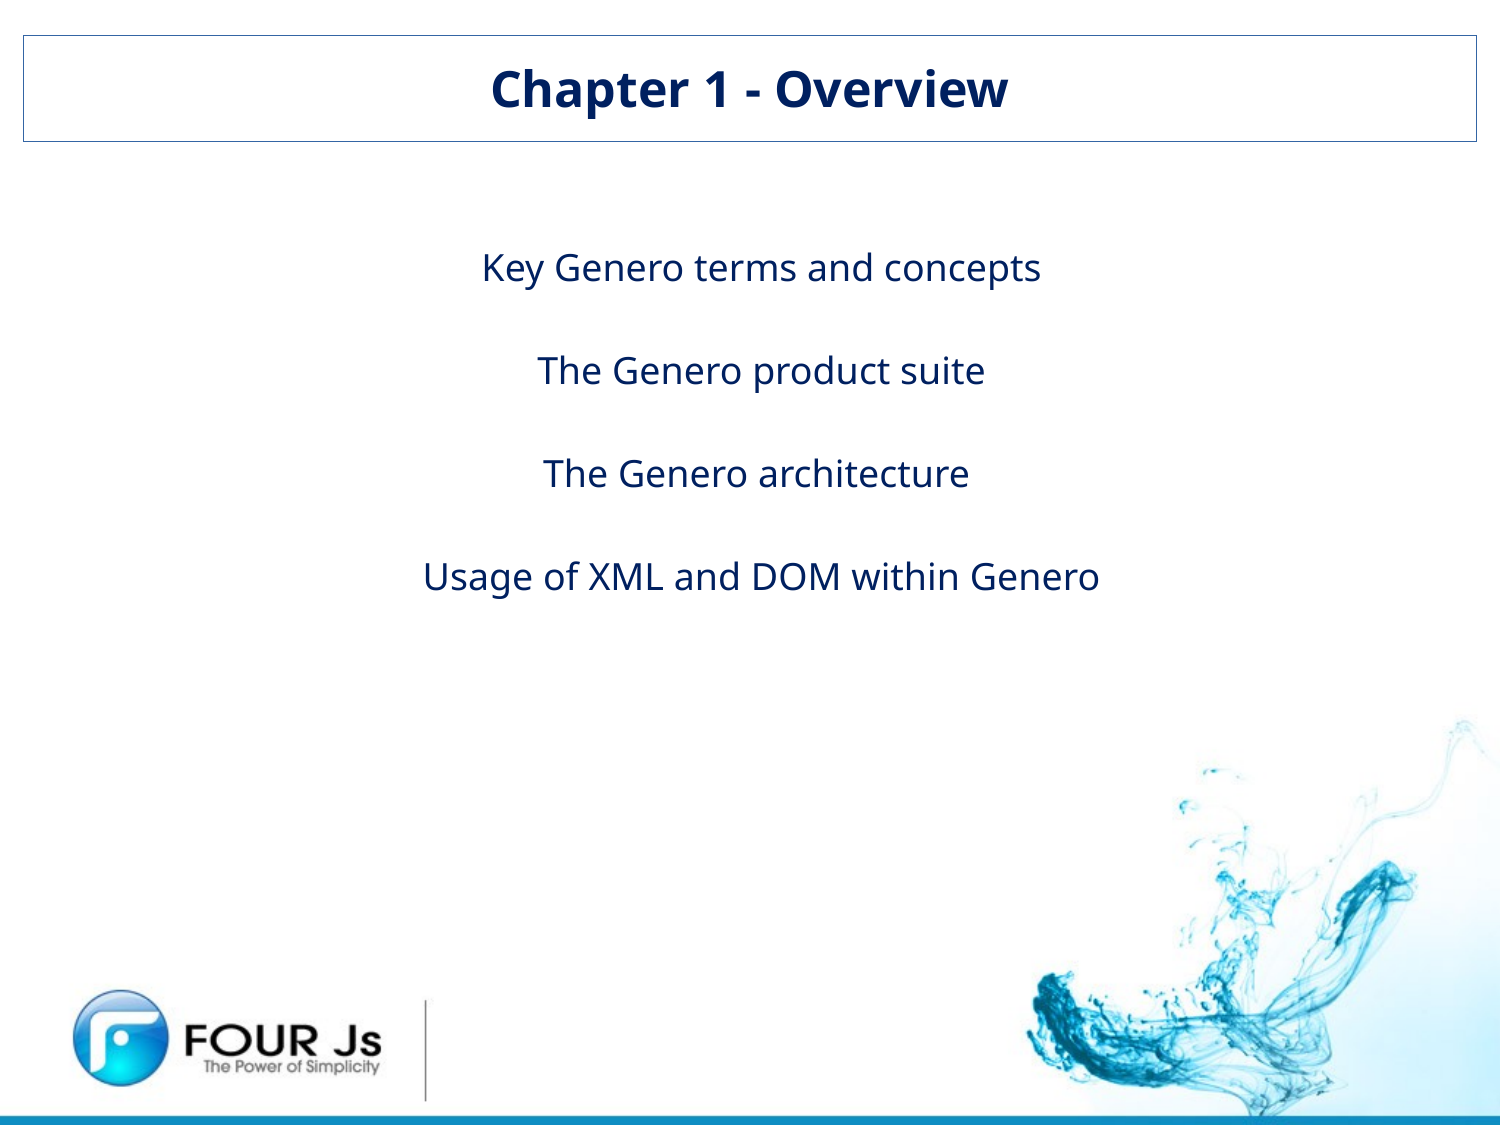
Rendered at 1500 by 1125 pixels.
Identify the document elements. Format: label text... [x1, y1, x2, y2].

title Chapter 1 - Overview [23, 35, 1477, 142]
picture [0, 0, 1500, 1122]
text_box Key Genero terms and concepts The Genero product suite The Genero architecture Usage of XML and DOM within Genero [153, 234, 1371, 945]
